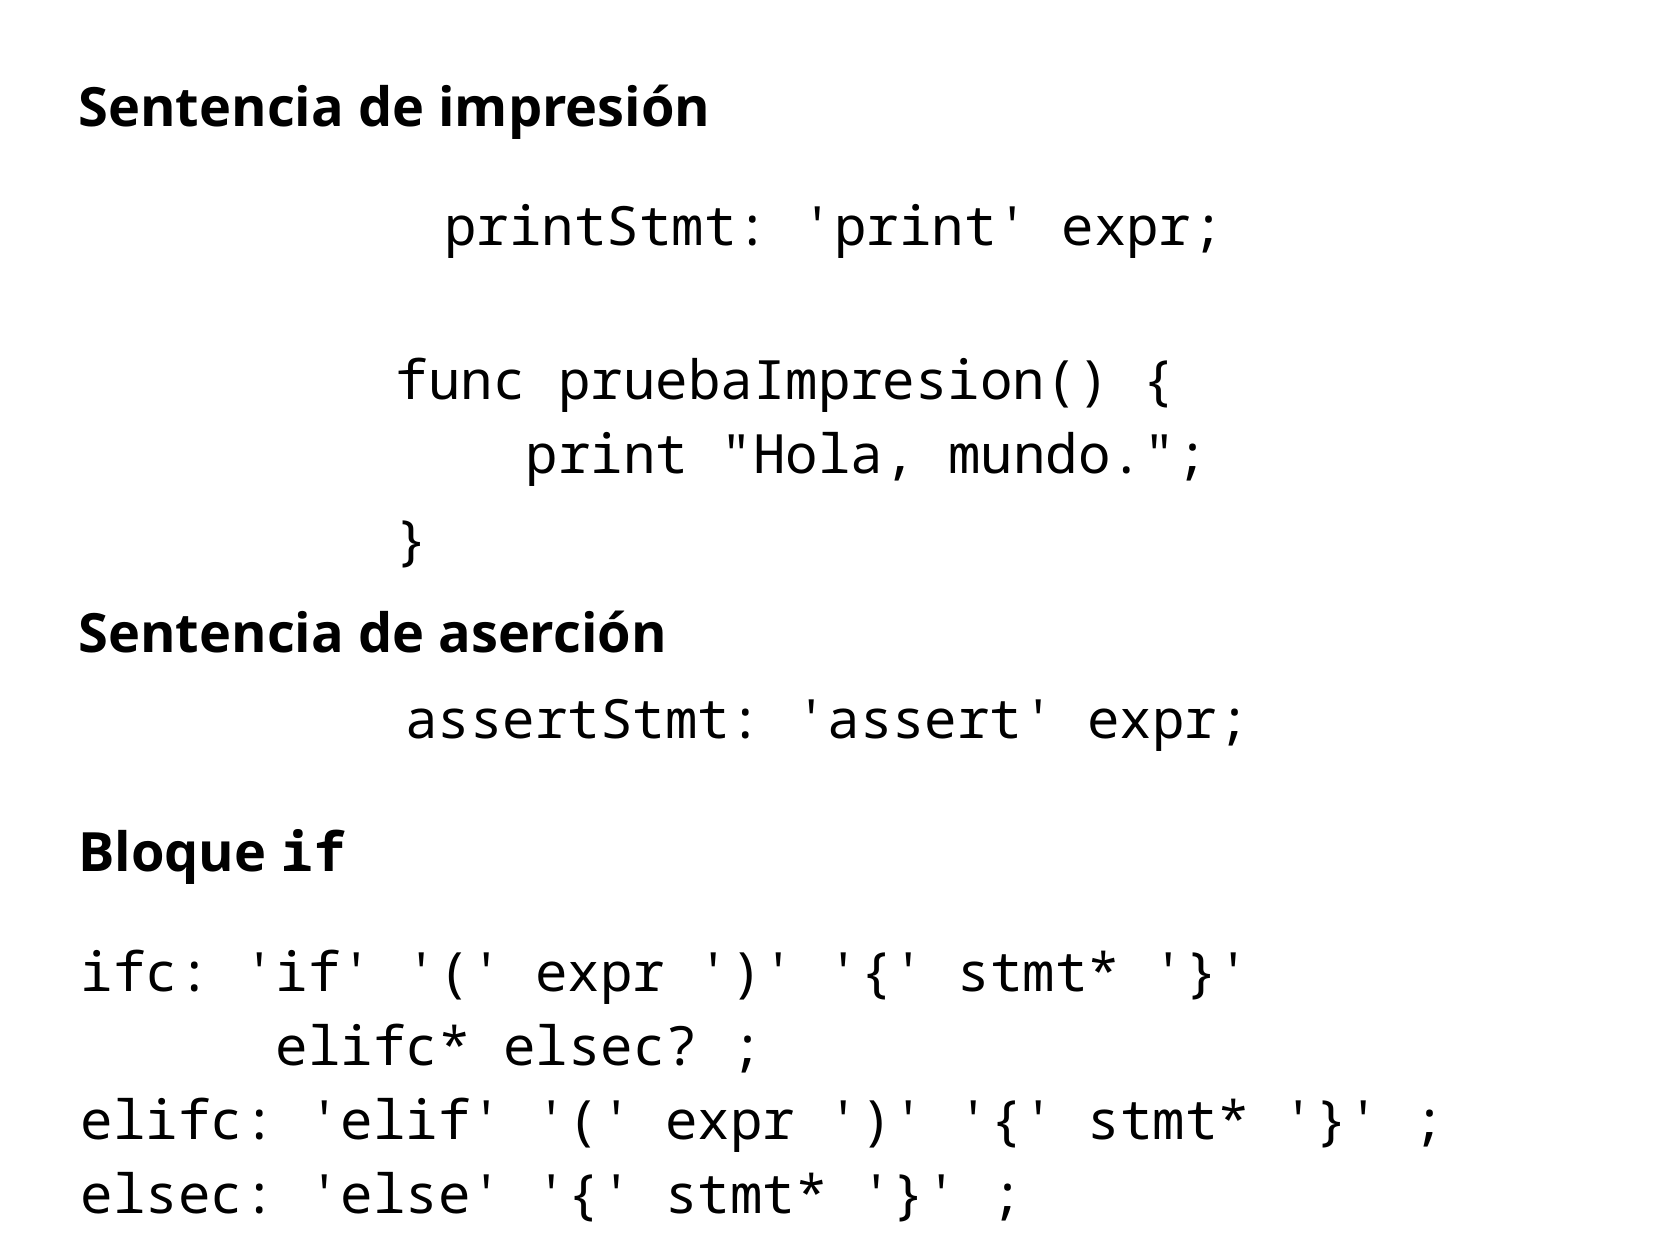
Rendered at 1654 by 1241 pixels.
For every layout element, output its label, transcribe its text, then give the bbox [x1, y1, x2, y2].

text_box printStmt: 'print' expr; [429, 180, 1240, 261]
text_box Sentencia de aserción [63, 587, 1231, 668]
text_box assertStmt: 'assert' expr; [390, 672, 1278, 753]
text_box Sentencia de impresión [63, 61, 1231, 142]
text_box Bloque if [63, 805, 1231, 886]
text_box func pruebaImpresion() { print "Hola, mundo."; } [380, 334, 1224, 556]
text_box ifc: 'if' '(' expr ')' '{' stmt* '}' elifc* elsec? ; elifc: 'elif' '(' expr ')' '{' stmt* '}' ; elsec: 'else' '{' stmt* '}' ; [65, 925, 1611, 1202]
